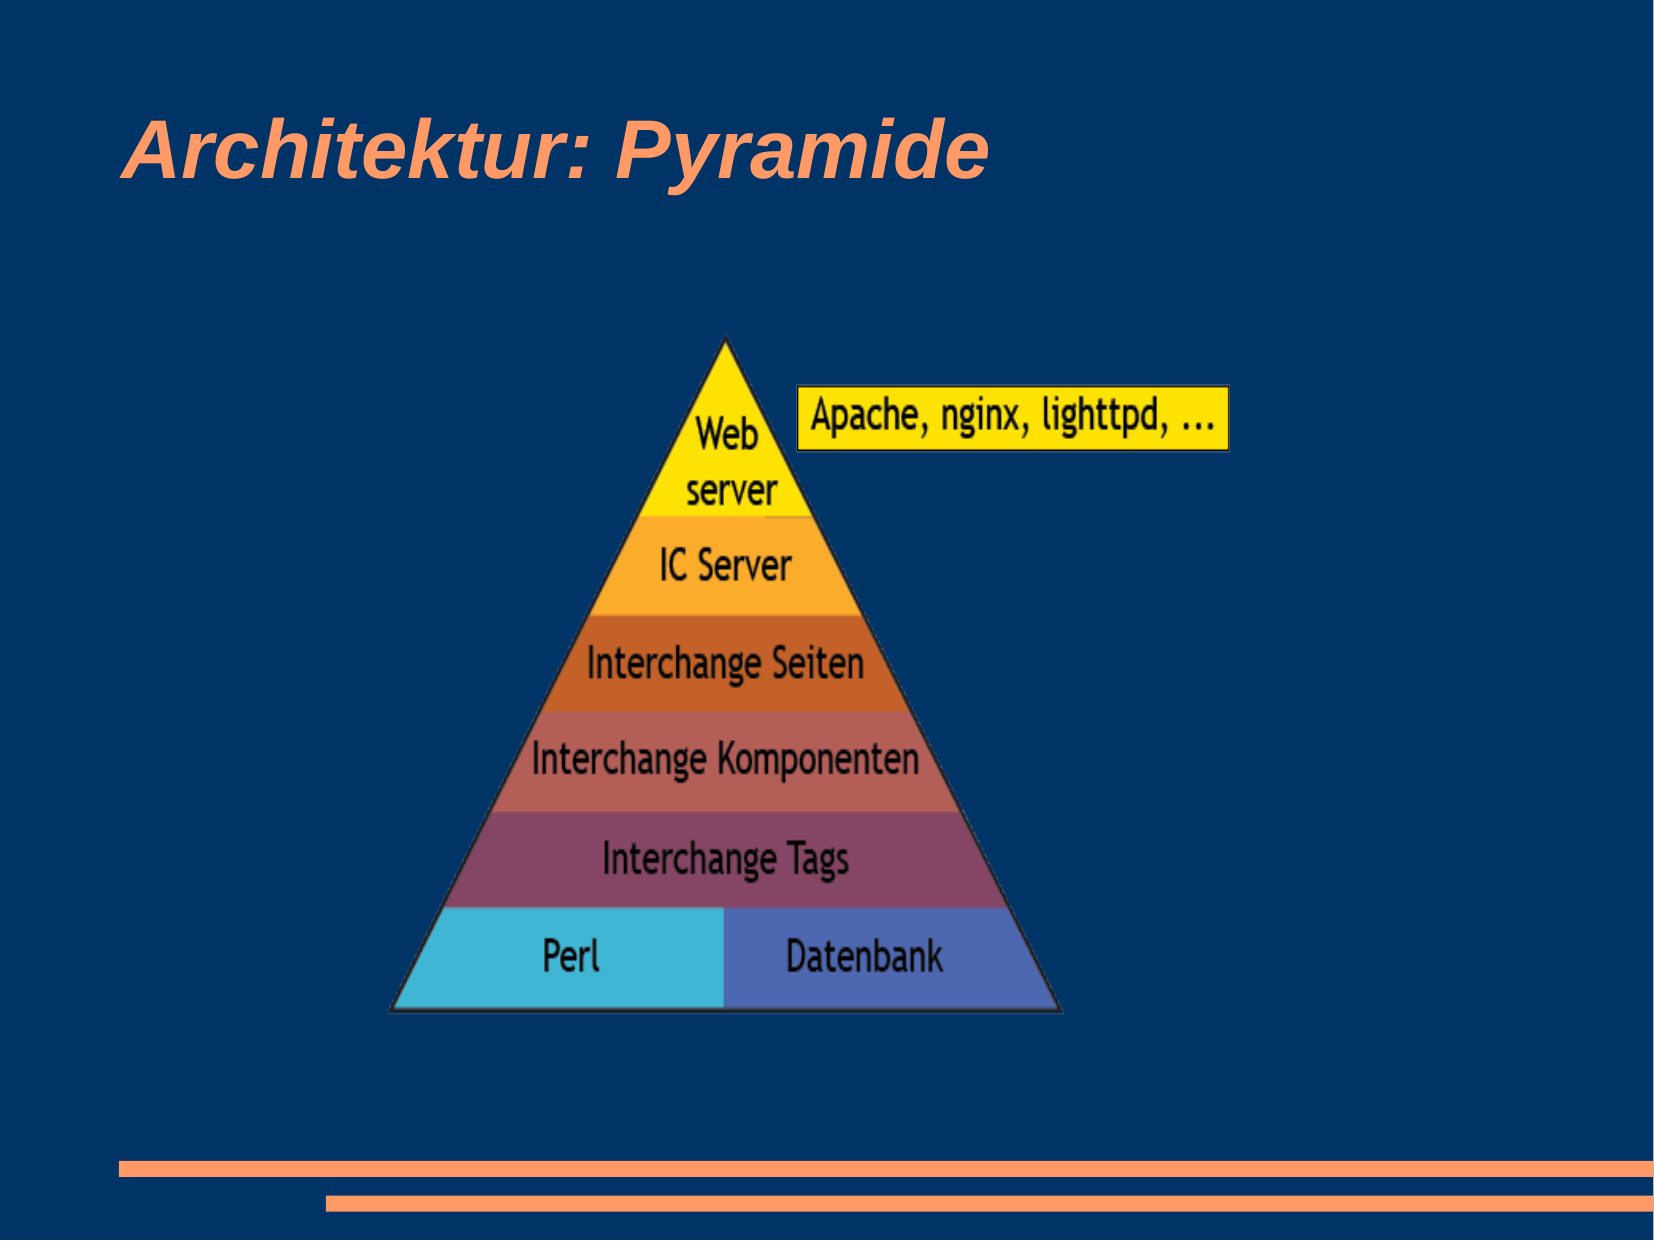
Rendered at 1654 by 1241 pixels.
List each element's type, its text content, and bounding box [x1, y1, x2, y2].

title Architektur: Pyramide [121, 46, 1534, 254]
picture [375, 299, 1276, 1051]
